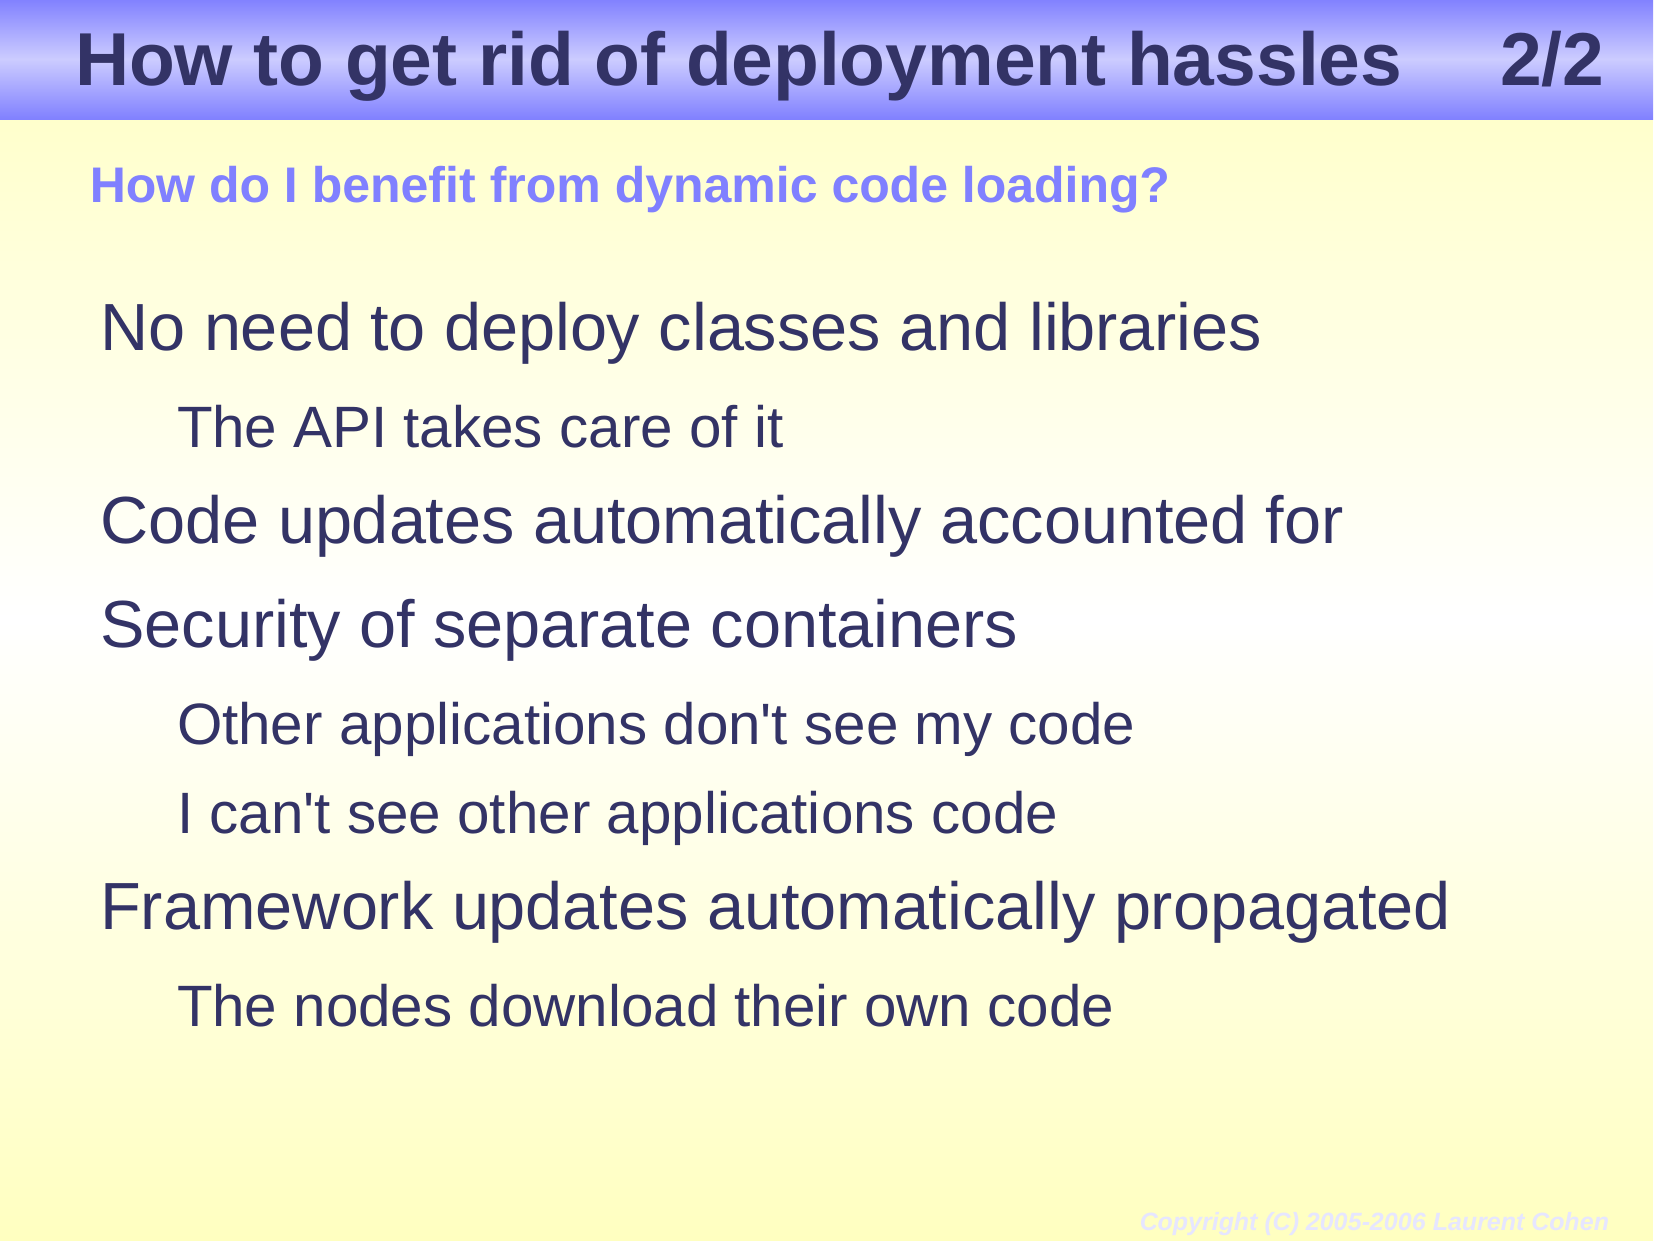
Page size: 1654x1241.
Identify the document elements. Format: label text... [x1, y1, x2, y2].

list No need to deploy classes and libraries The API takes care of it Code updates automatically accounted for Security of separate containers Other applications don't see my code I can't see other applications code Framework updates automatically propagated The nodes download their own code [82, 290, 1571, 1182]
title How to get rid of deployment hassles 2/2 [0, 0, 1653, 120]
text_box How do I benefit from dynamic code loading? [75, 150, 1257, 226]
